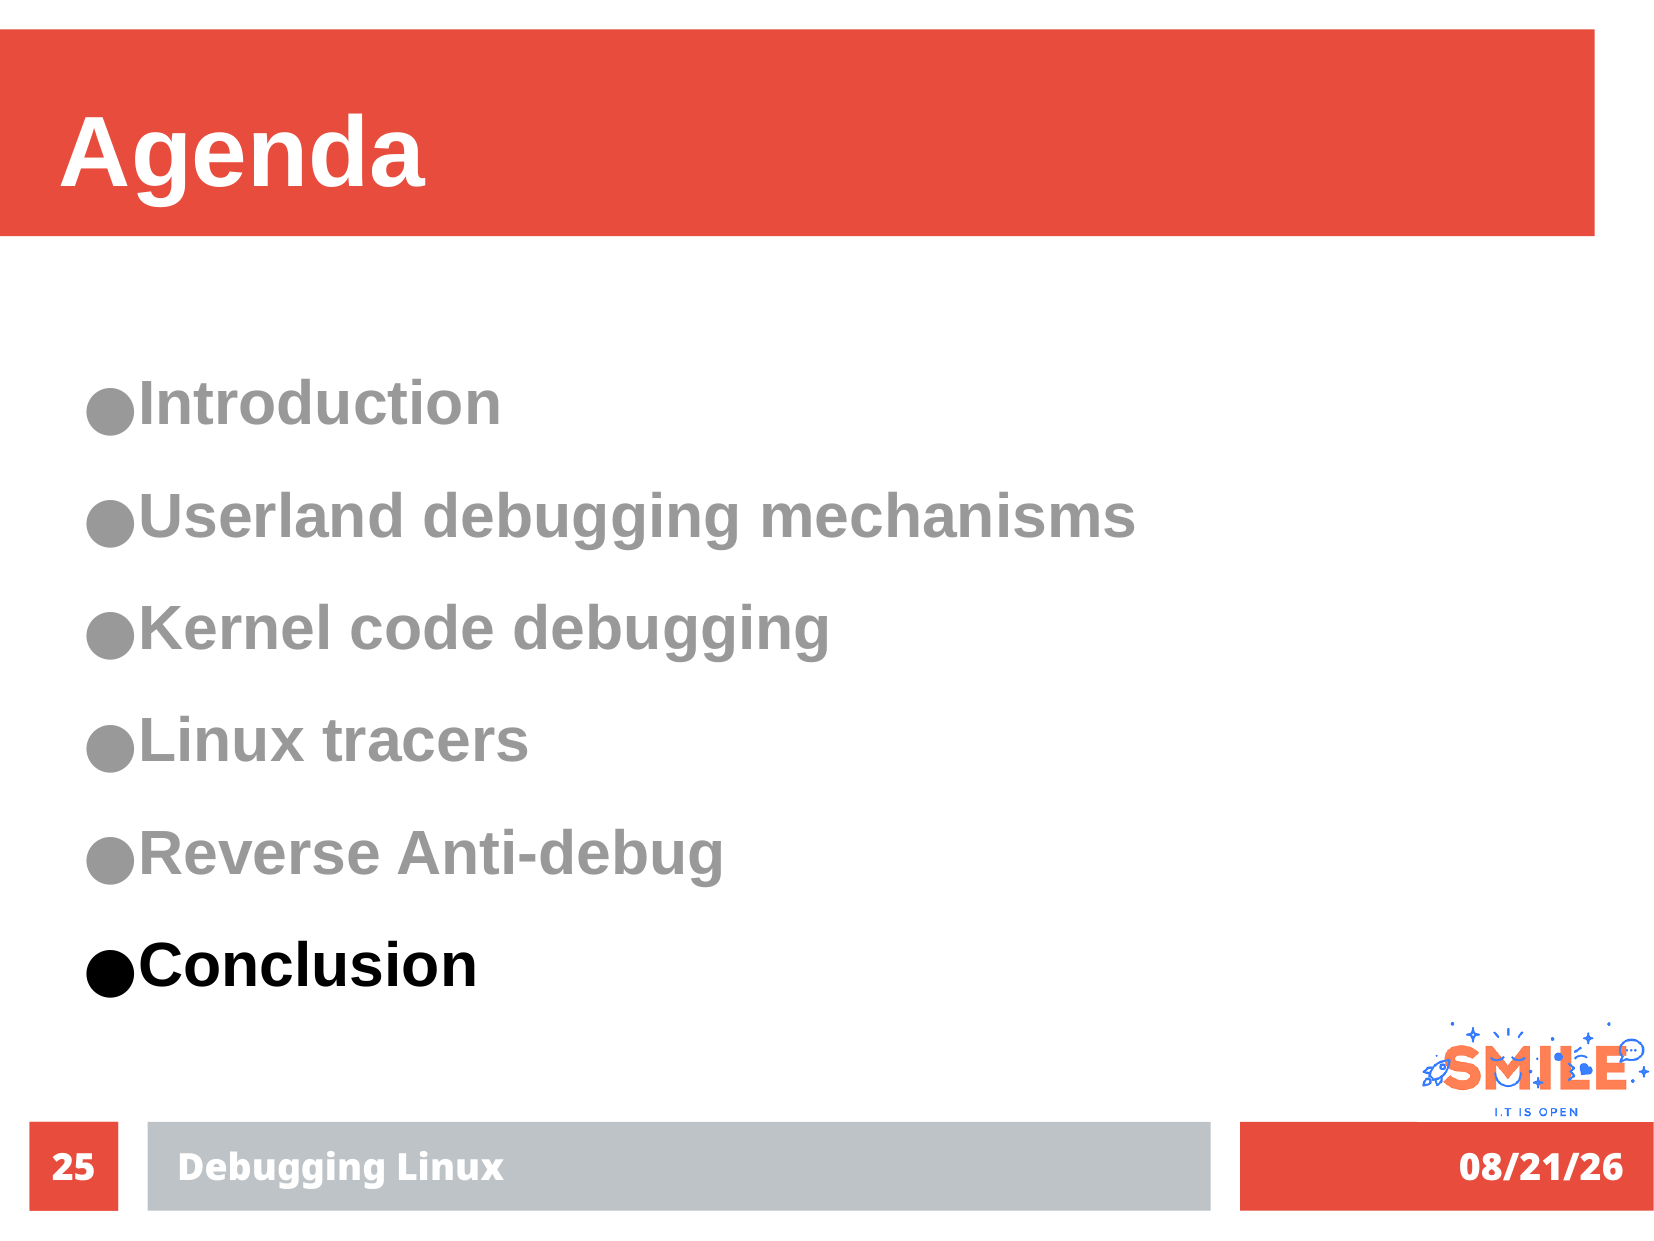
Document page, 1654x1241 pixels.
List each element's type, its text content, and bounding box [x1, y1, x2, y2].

picture [1417, 1019, 1653, 1122]
text_box Agenda [58, 58, 1595, 207]
text_box Agenda [149, 142, 172, 176]
text_box Introduction Userland debugging mechanisms Kernel code debugging Linux tracers Reverse Anti-debug Conclusion [83, 324, 1590, 1093]
